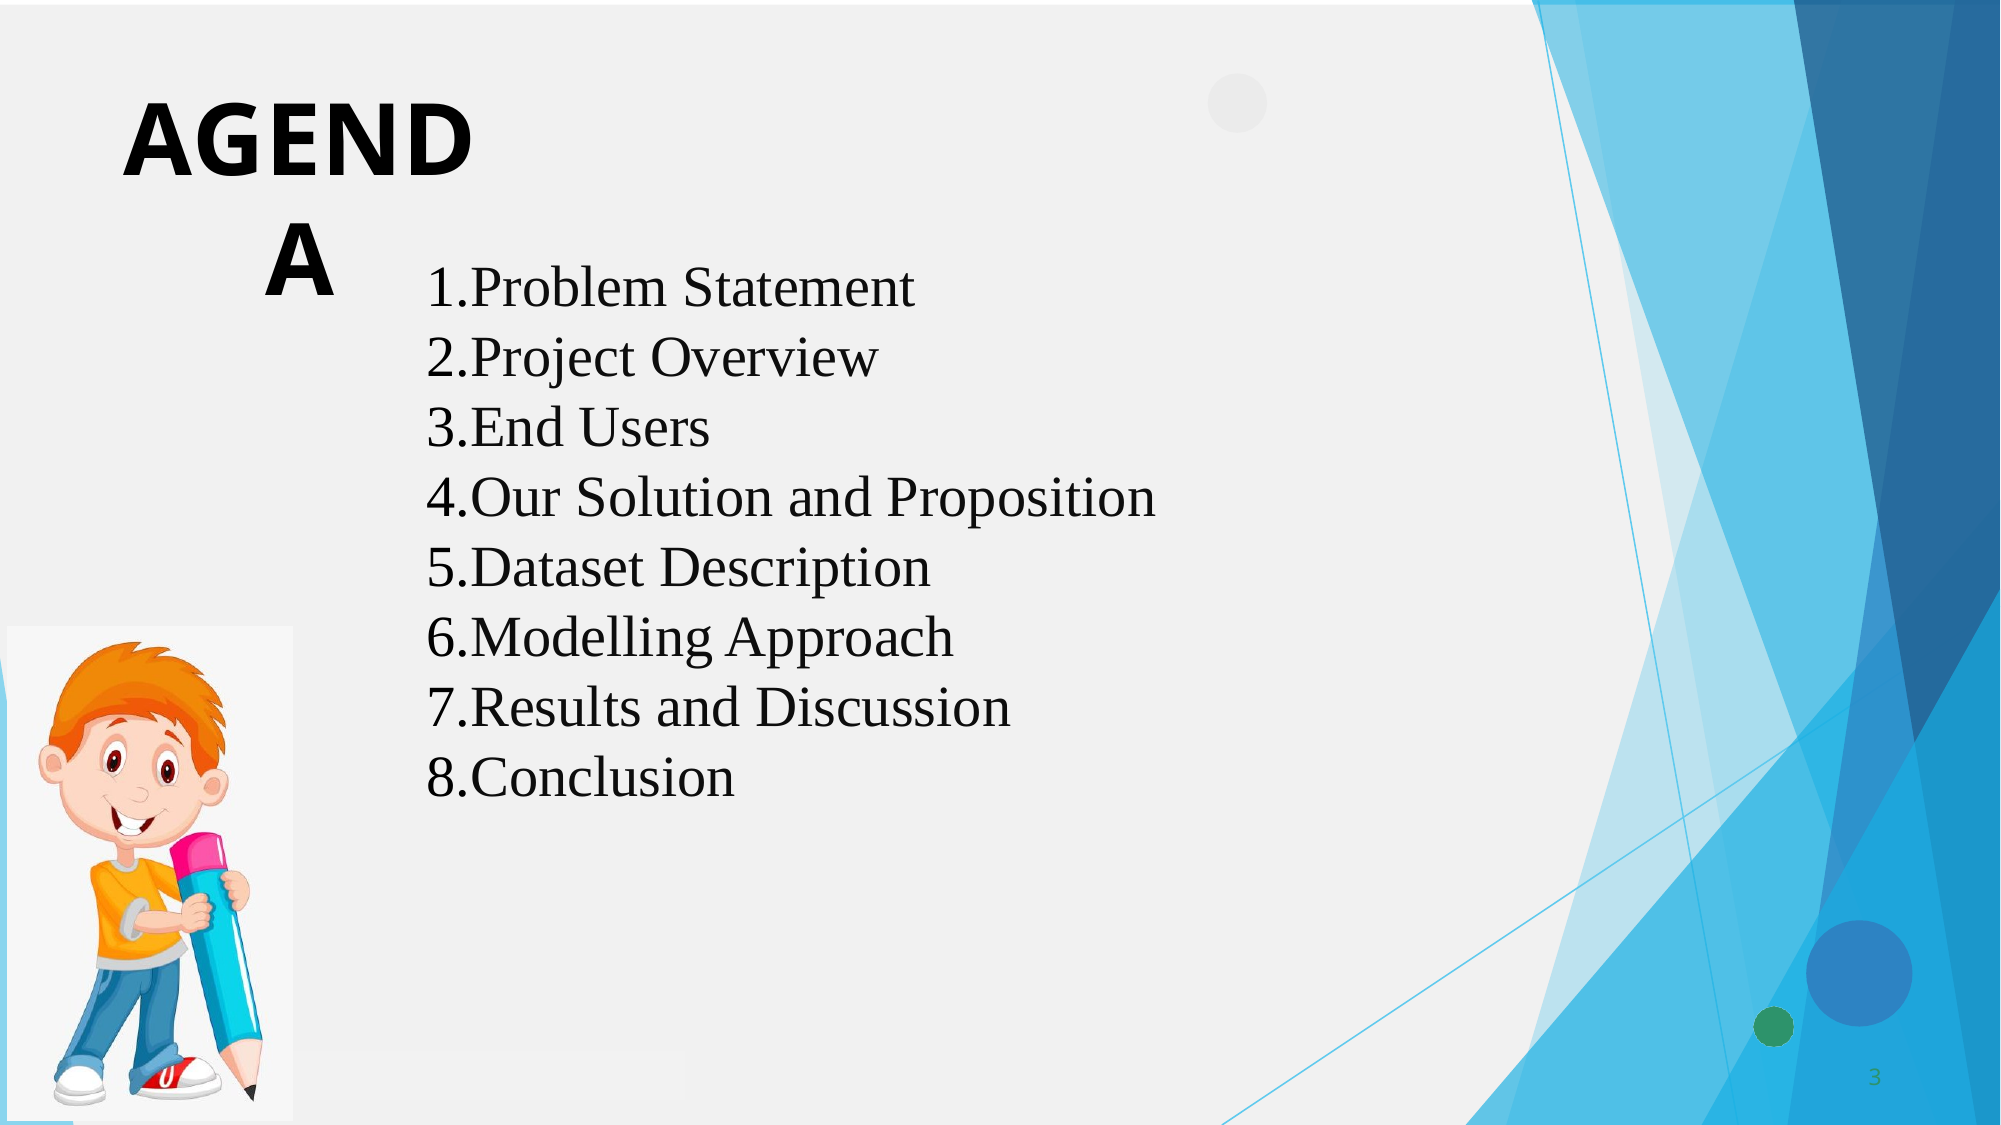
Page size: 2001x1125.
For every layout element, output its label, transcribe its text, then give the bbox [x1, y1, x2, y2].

picture [1753, 1006, 1794, 1047]
title AGENDA [121, 73, 509, 198]
text_box Problem Statement Project Overview End Users Our Solution and Proposition Dataset Description Modelling Approach Results and Discussion Conclusion [411, 170, 1237, 893]
text_box [0, 0, 2000, 1125]
text_box 3 [1862, 1061, 1888, 1094]
picture [7, 626, 685, 1121]
